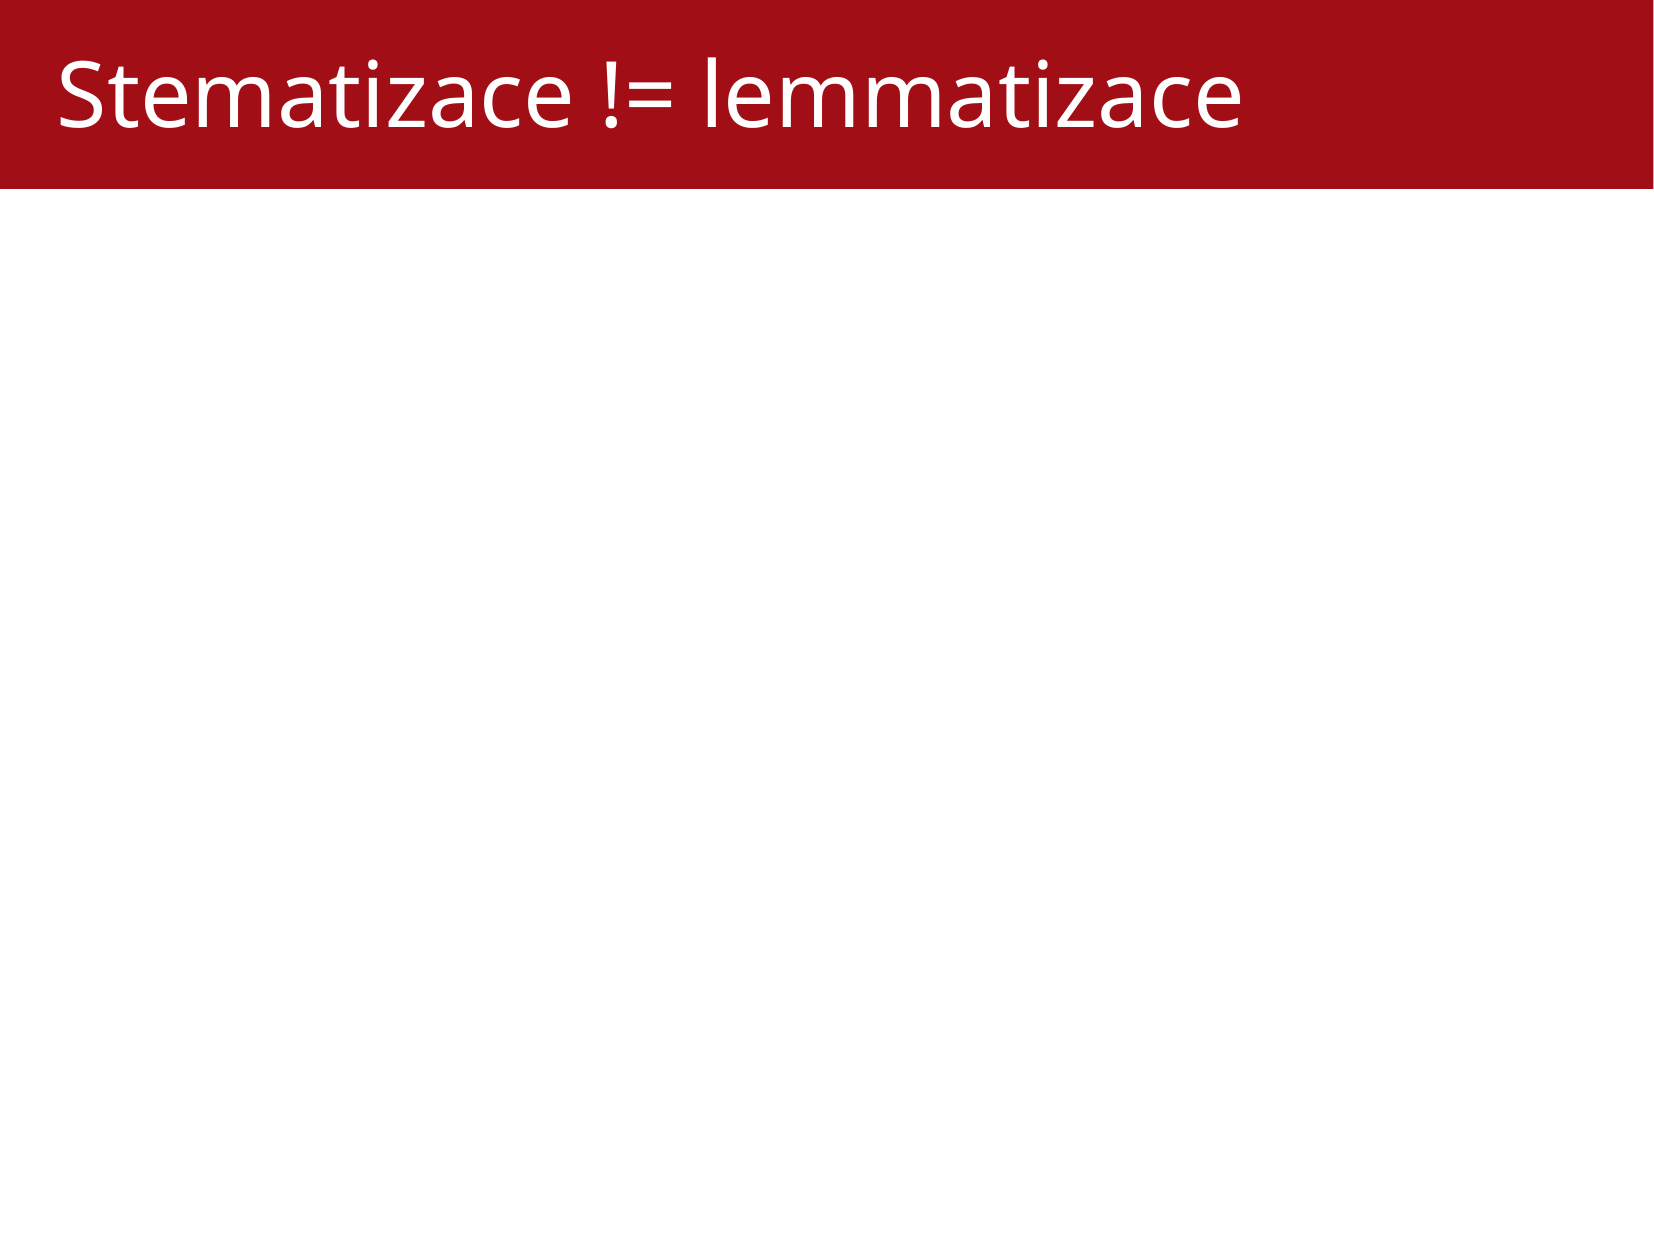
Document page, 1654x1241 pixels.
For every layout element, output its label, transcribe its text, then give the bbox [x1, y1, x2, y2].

title Stematizace != lemmatizace [56, 30, 1546, 154]
